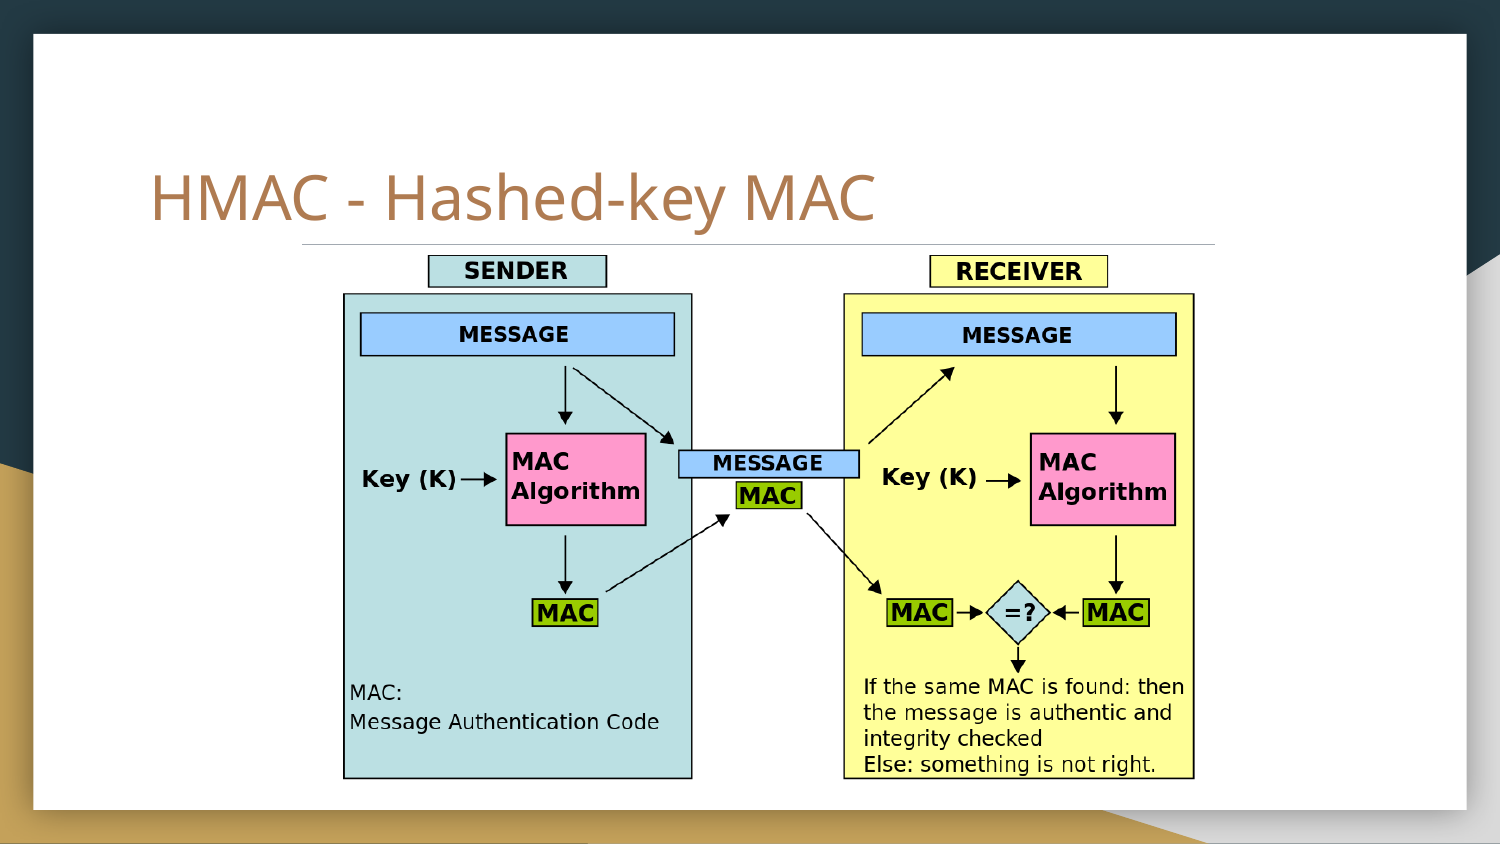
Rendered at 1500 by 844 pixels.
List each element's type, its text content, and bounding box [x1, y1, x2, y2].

title HMAC - Hashed-key MAC [134, 138, 1366, 296]
picture [302, 243, 1215, 792]
